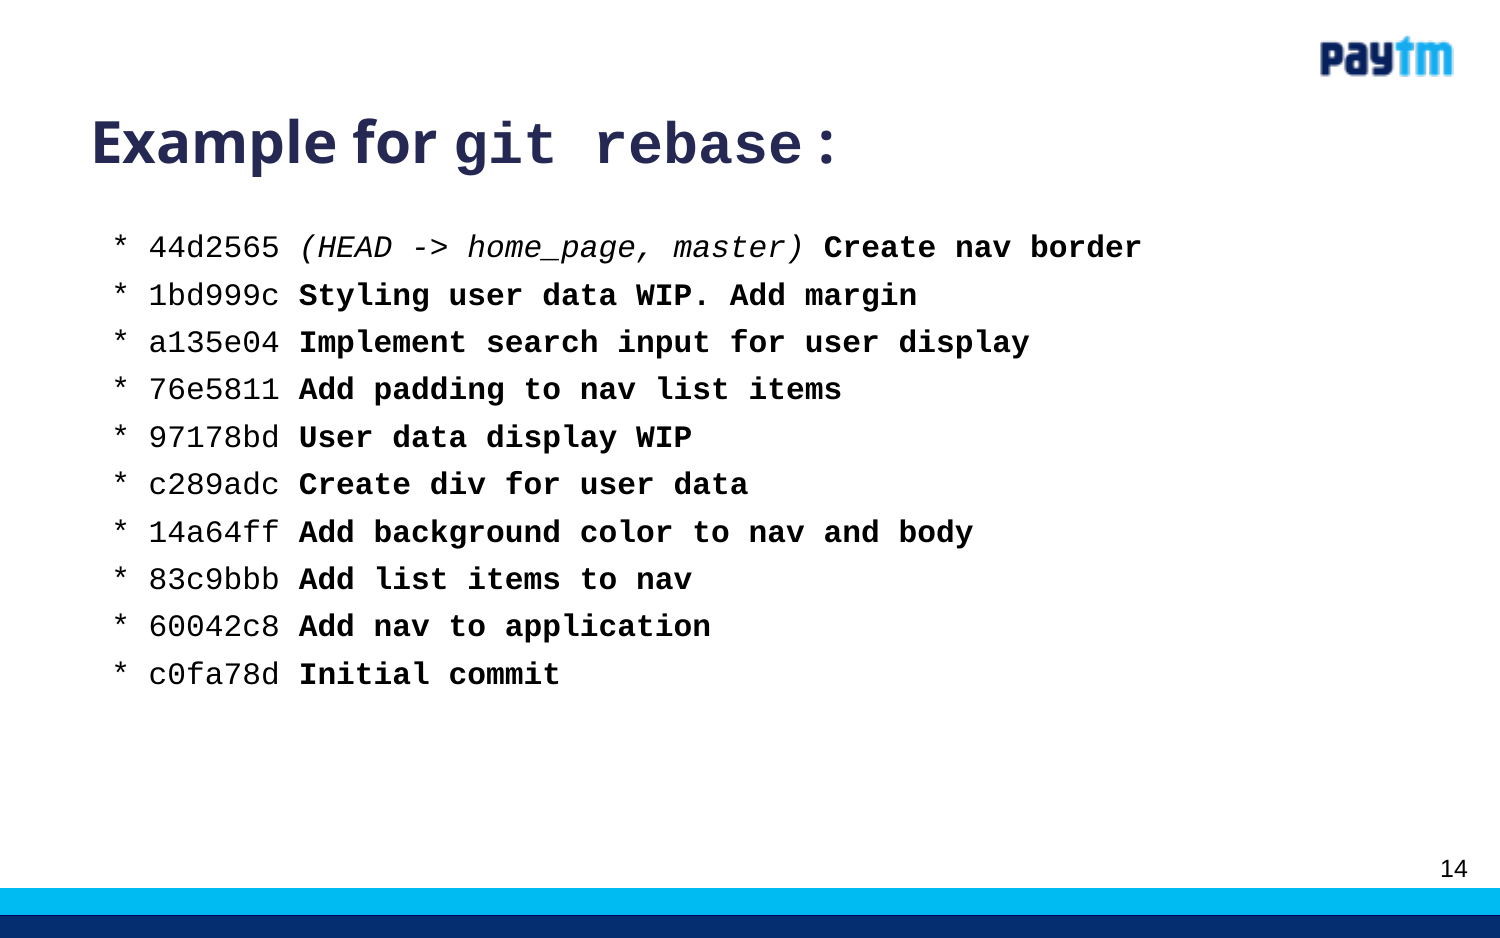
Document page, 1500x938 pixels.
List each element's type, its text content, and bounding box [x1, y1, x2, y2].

picture [1319, 33, 1456, 79]
picture [0, 916, 1500, 938]
list * 44d2565 (HEAD -> home_page, master) Create nav border * 1bd999c Styling user data WIP. Add margin * a135e04 Implement search input for user display * 76e5811 Add padding to nav list items * 97178bd User data display WIP * c289adc Create div for user data * 14a64ff Add background color to nav and body * 83c9bbb Add list items to nav * 60042c8 Add nav to application * c0fa78d Initial commit [75, 218, 1425, 886]
title Example for git rebase : [75, 72, 1425, 209]
slide_number 1 [1383, 845, 1484, 891]
